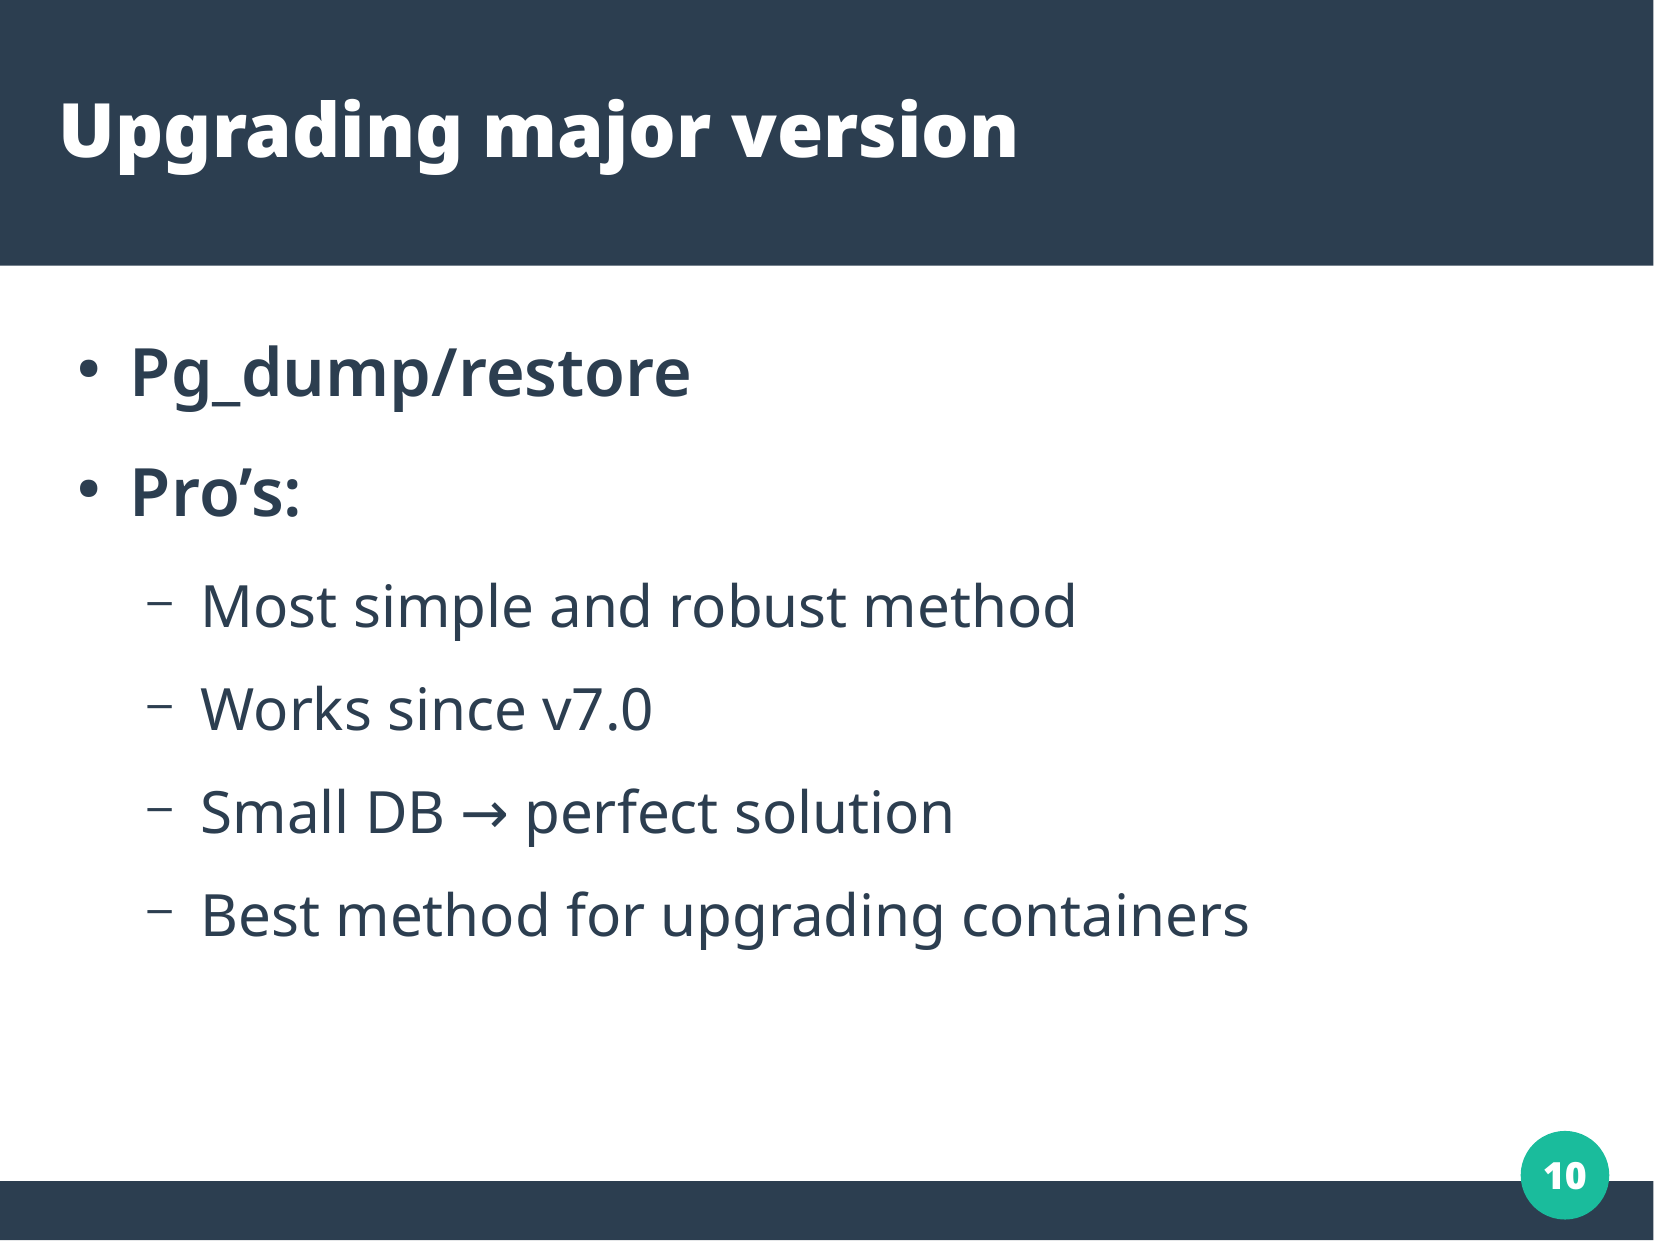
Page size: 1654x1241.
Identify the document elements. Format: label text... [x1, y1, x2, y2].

list Pg_dump/restore Pro’s: Most simple and robust method Works since v7.0 Small DB → perfect solution Best method for upgrading containers [59, 324, 1595, 1152]
title Upgrading major version [59, 49, 1595, 207]
